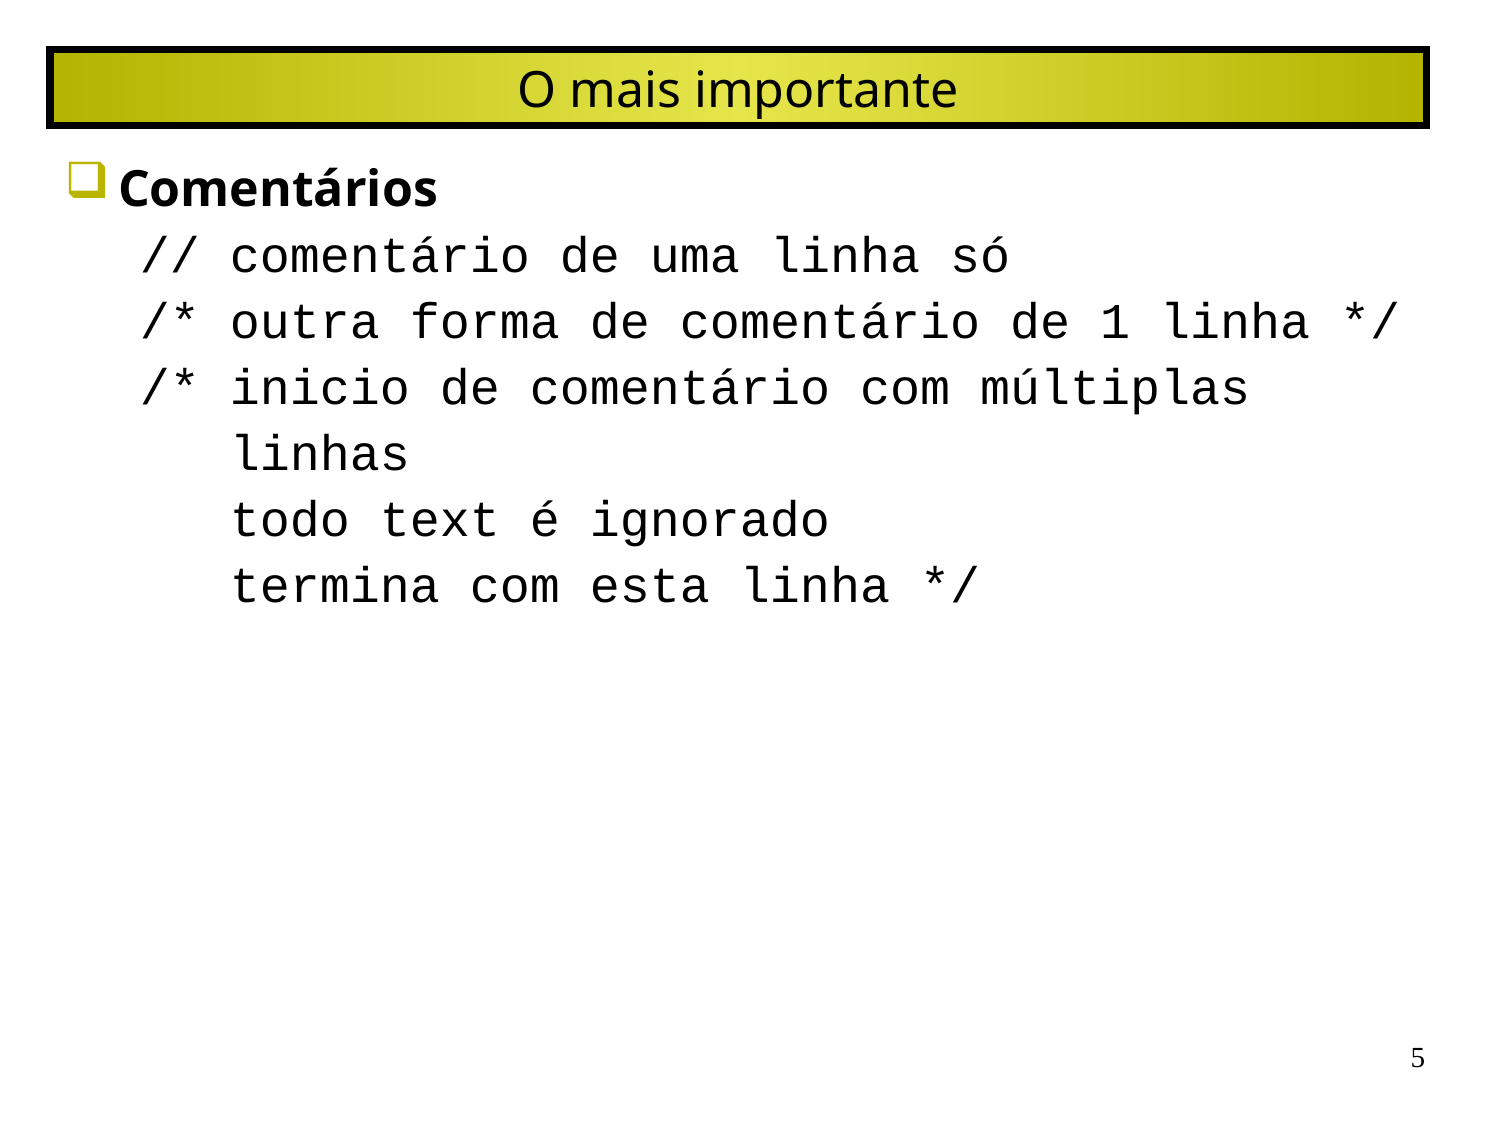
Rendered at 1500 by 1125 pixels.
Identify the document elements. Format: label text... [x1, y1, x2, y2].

title O mais importante [49, 49, 1427, 124]
list Comentários // comentário de uma linha só /* outra forma de comentário de 1 linha */ /* inicio de comentário com múltiplas linhas todo text é ignorado termina com esta linha */ [49, 124, 1427, 1125]
